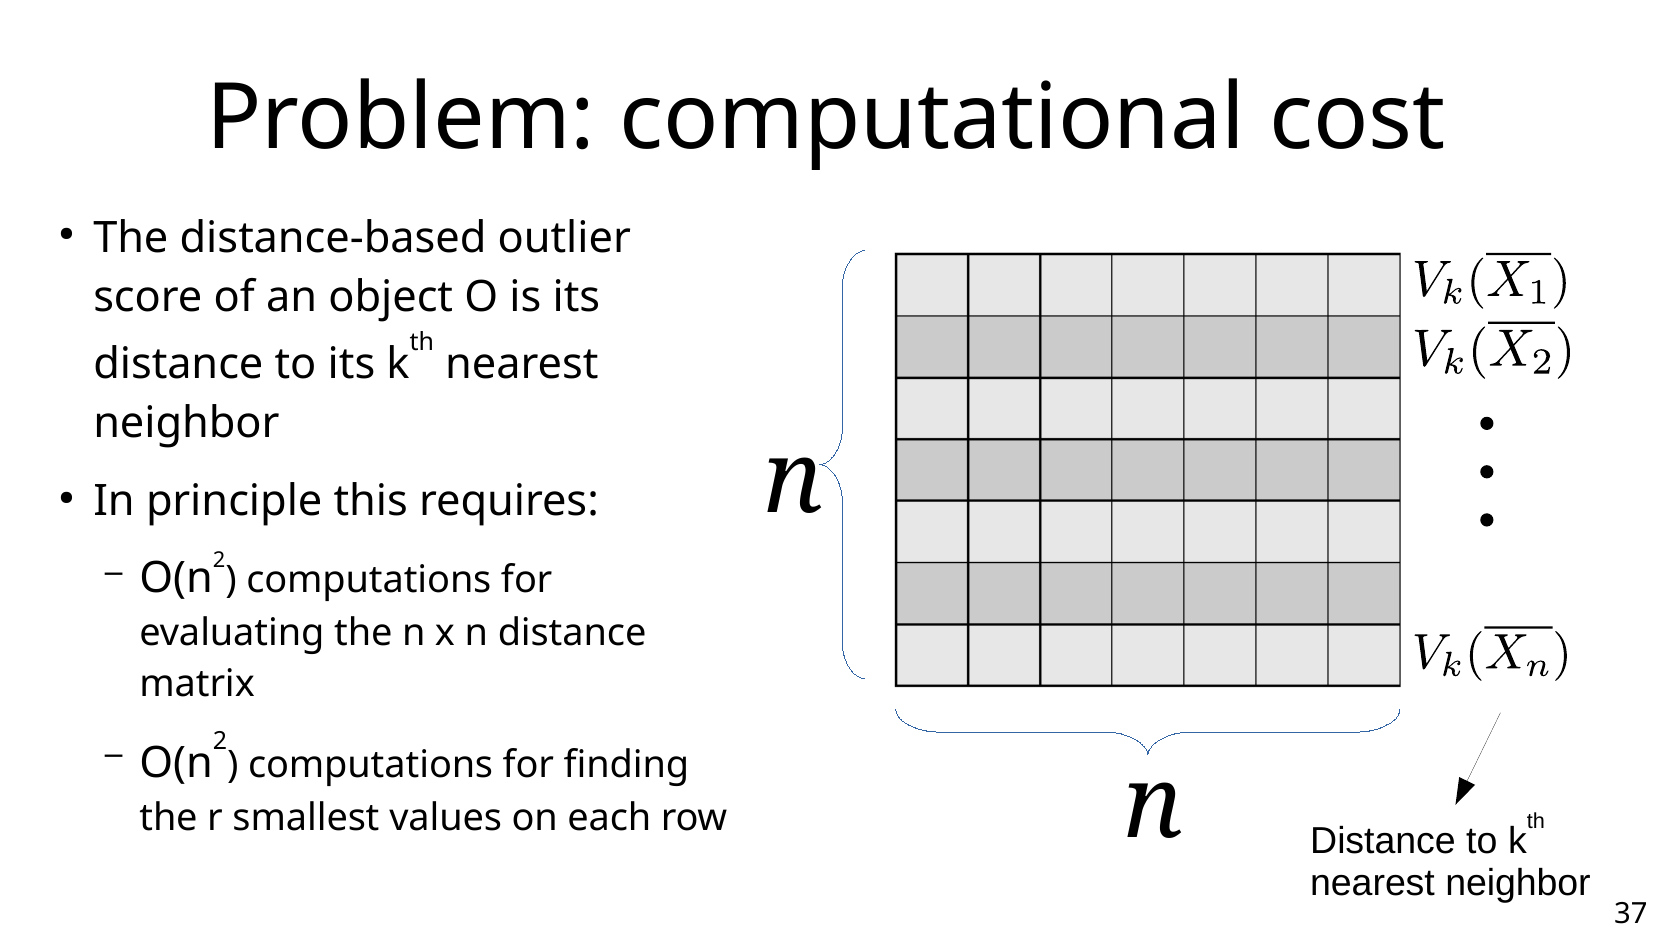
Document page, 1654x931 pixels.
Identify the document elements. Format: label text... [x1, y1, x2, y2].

text_box [1411, 321, 1576, 379]
list The distance-based outlier score of an object O is its distance to its kth nearest neighbor In principle this requires: O(n2) computations for evaluating the n x n distance matrix O(n2) computations for finding the r smallest values on each row [47, 205, 730, 906]
text_box [1411, 626, 1572, 681]
text_box [1469, 416, 1504, 527]
text_box [1411, 252, 1571, 309]
title Problem: computational cost [82, 1, 1571, 226]
text_box n [749, 398, 880, 514]
picture [877, 218, 1420, 722]
text_box n [1108, 723, 1240, 839]
text_box Distance to kth nearest neighbor [1295, 801, 1621, 912]
